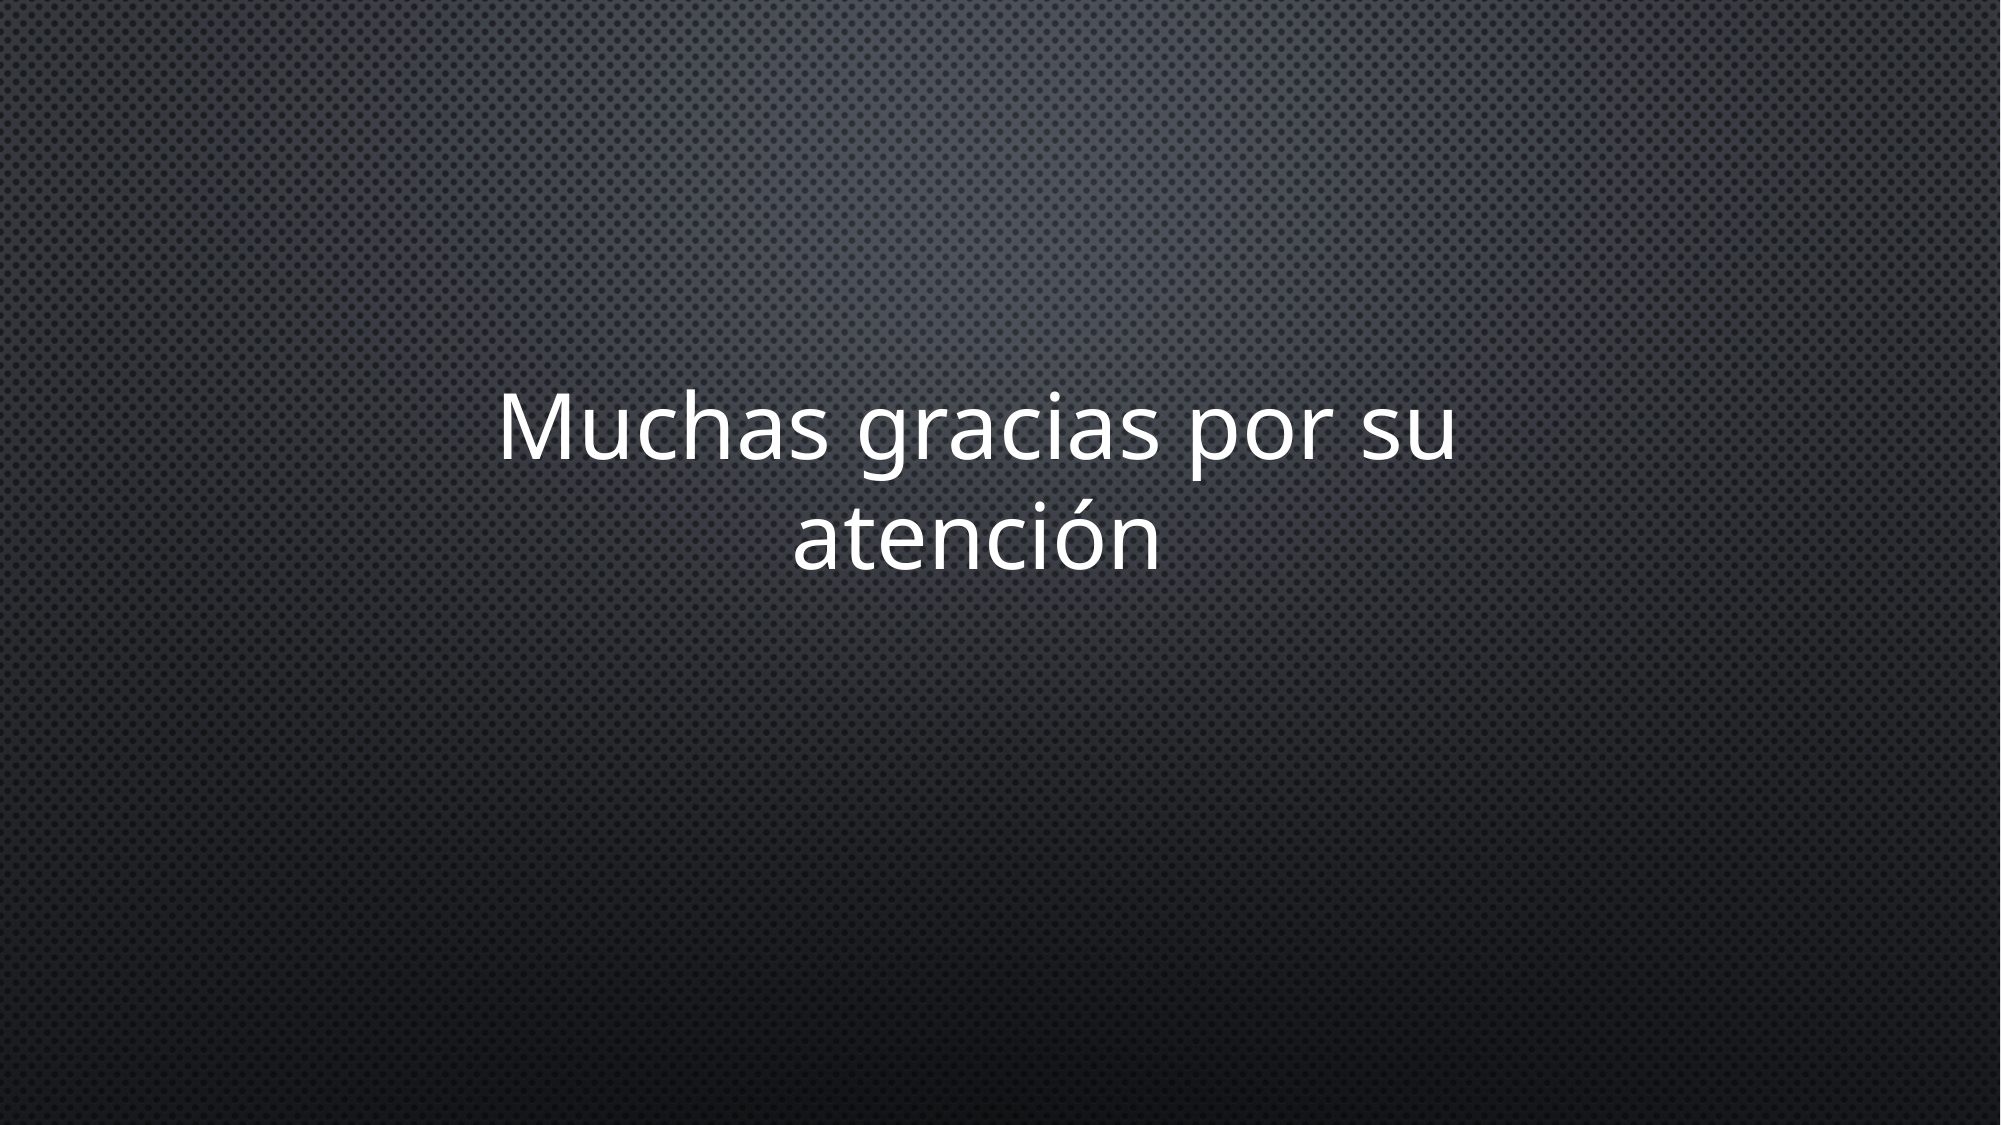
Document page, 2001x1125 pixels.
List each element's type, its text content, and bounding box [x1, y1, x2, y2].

text_box Muchas gracias por su atención [322, 360, 1635, 596]
picture [0, 0, 2001, 1125]
